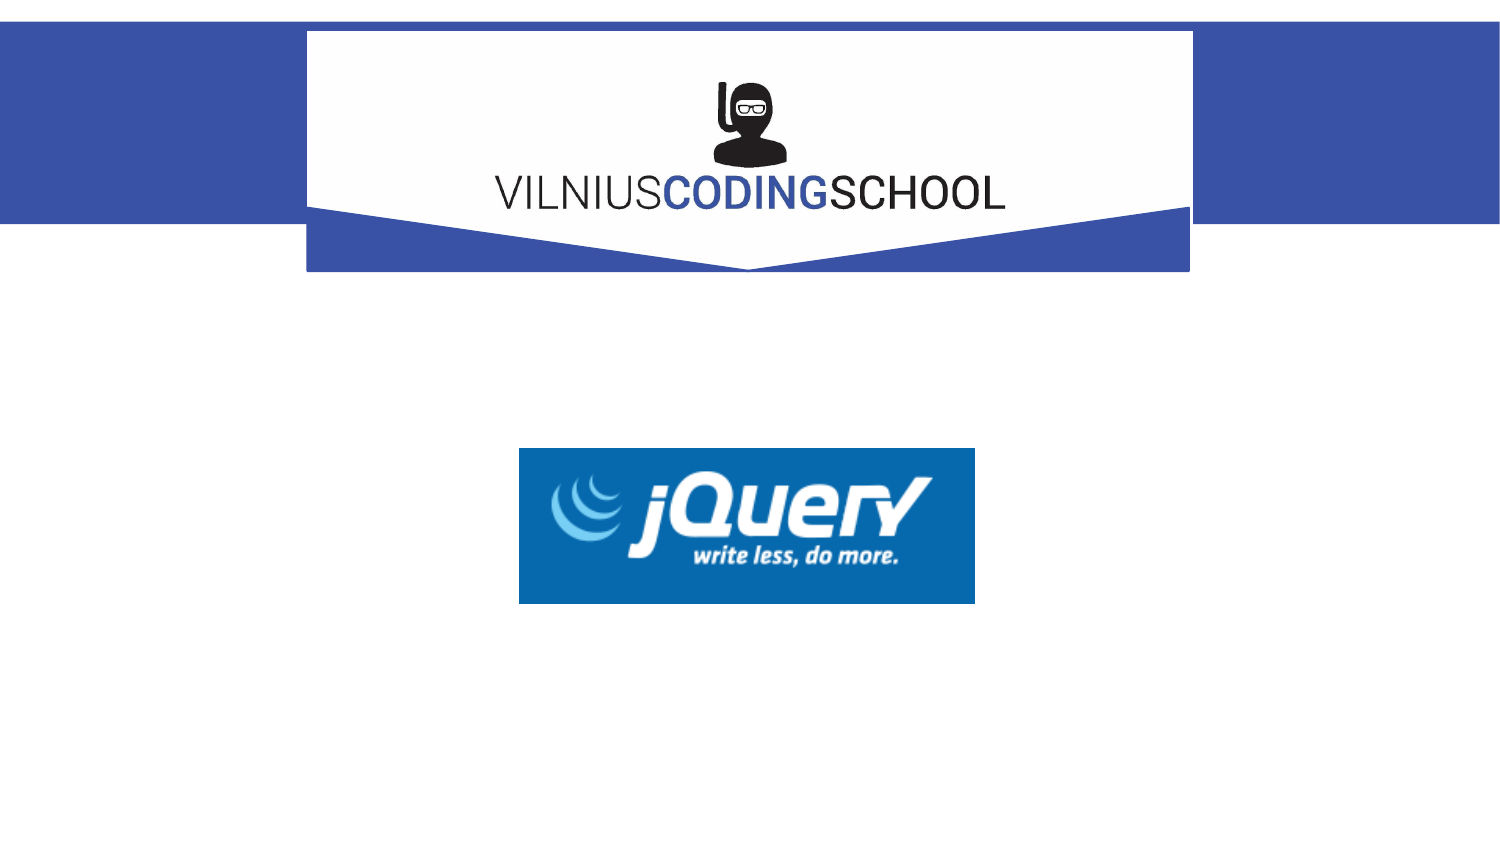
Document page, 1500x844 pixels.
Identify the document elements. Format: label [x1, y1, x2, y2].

picture [519, 448, 975, 604]
picture [307, 31, 1193, 272]
text_box [307, 207, 1189, 272]
